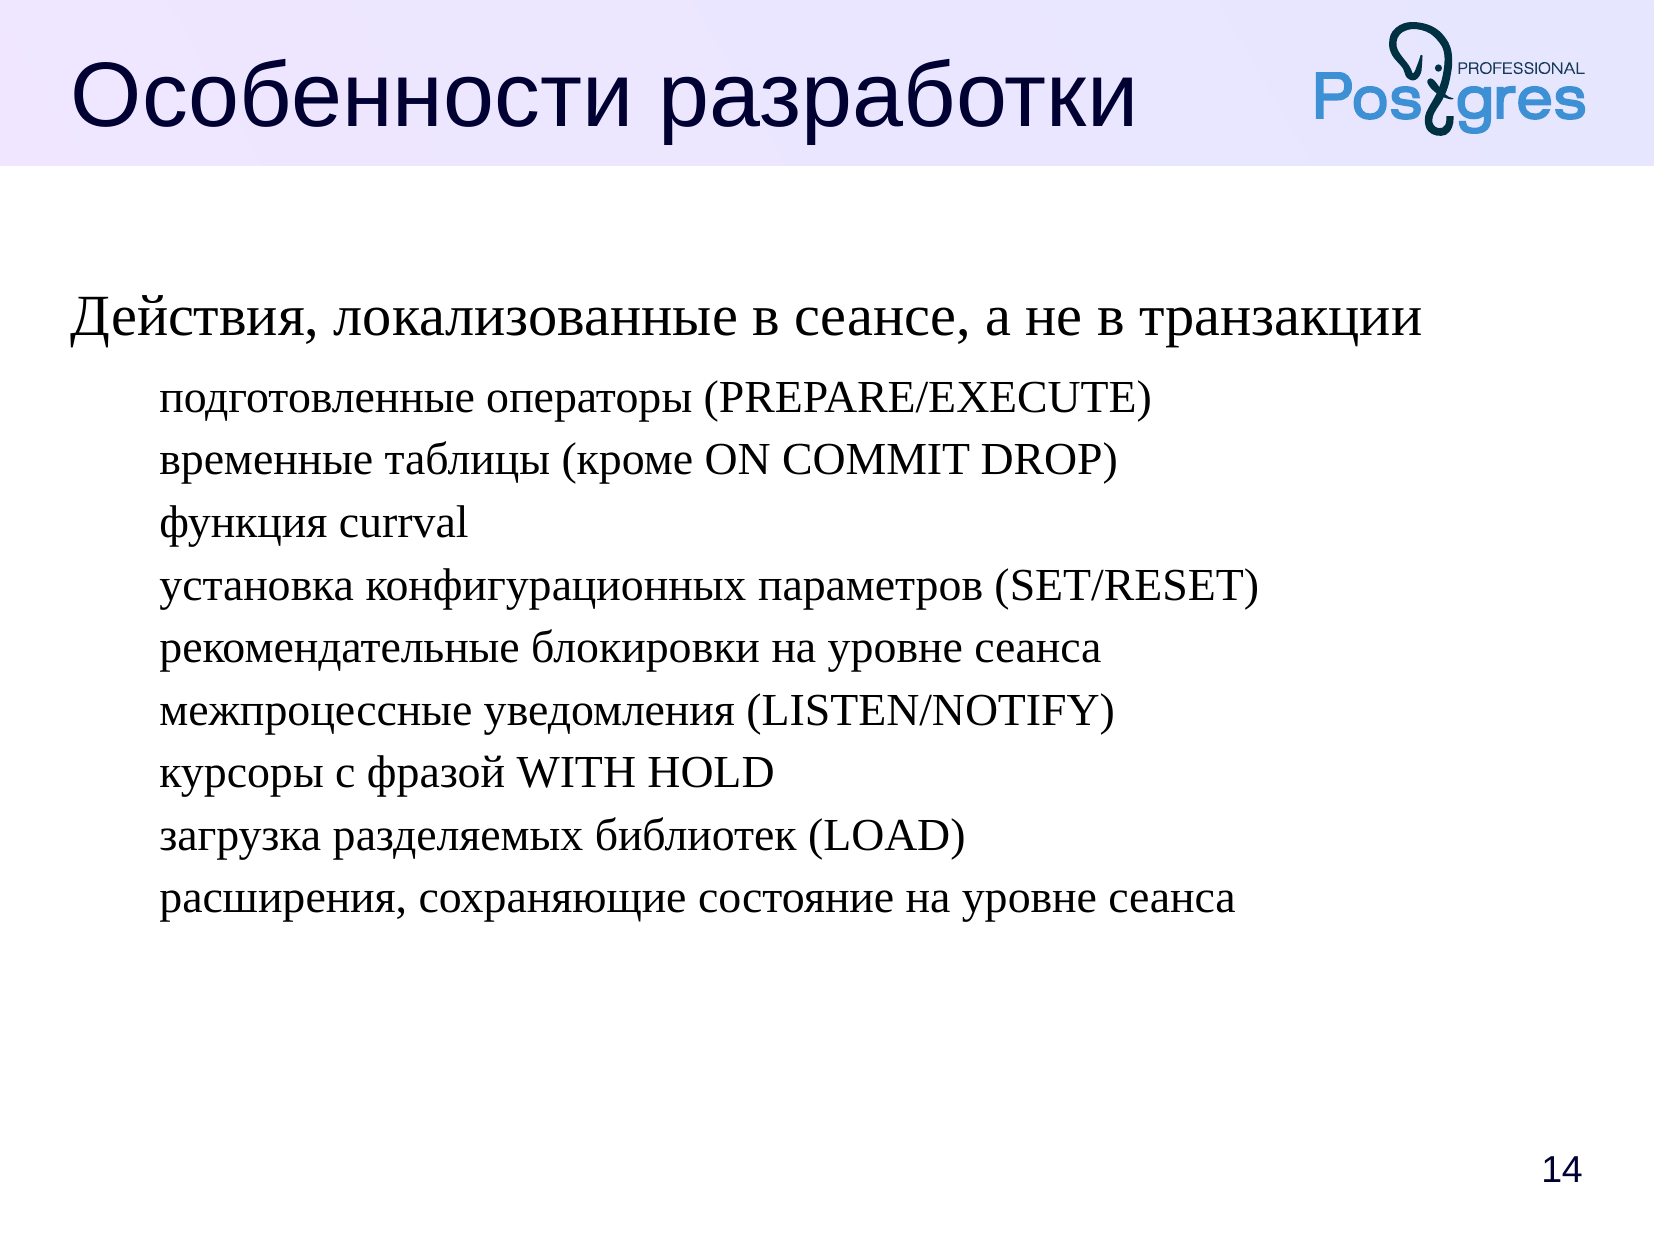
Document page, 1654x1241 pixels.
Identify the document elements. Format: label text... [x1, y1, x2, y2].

title Особенности разработки [70, 43, 1241, 147]
list Действия, локализованные в сеансе, а не в транзакции подготовленные операторы (PREPARE/EXECUTE) временные таблицы (кроме ON COMMIT DROP) функция currval установка конфигурационных параметров (SET/RESET) рекомендательные блокировки на уровне сеанса межпроцессные уведомления (LISTEN/NOTIFY) курсоры с фразой WITH HOLD загрузка разделяемых библиотек (LOAD) расширения, сохраняющие состояние на уровне сеанса [70, 283, 1583, 1141]
